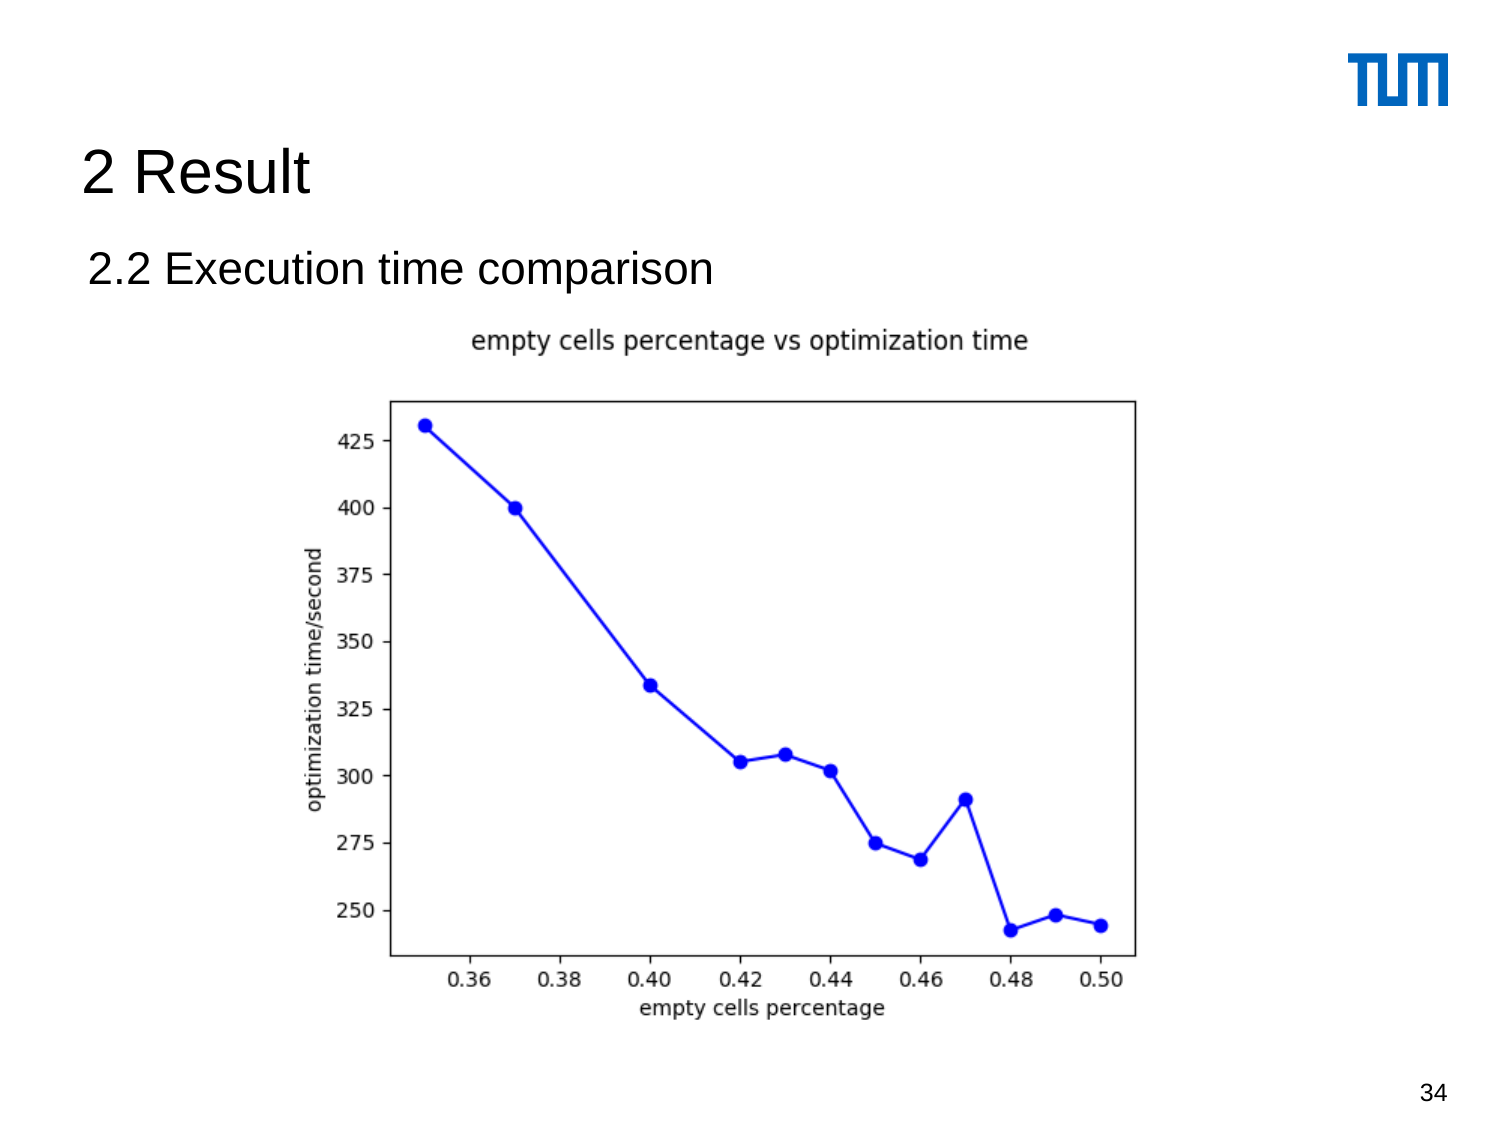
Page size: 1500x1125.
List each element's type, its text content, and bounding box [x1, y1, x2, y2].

picture [270, 314, 1231, 1036]
title 2 Result [81, 139, 1110, 207]
slide_number <number> [1111, 1061, 1448, 1122]
list 2.2 Execution time comparison [87, 231, 1416, 963]
